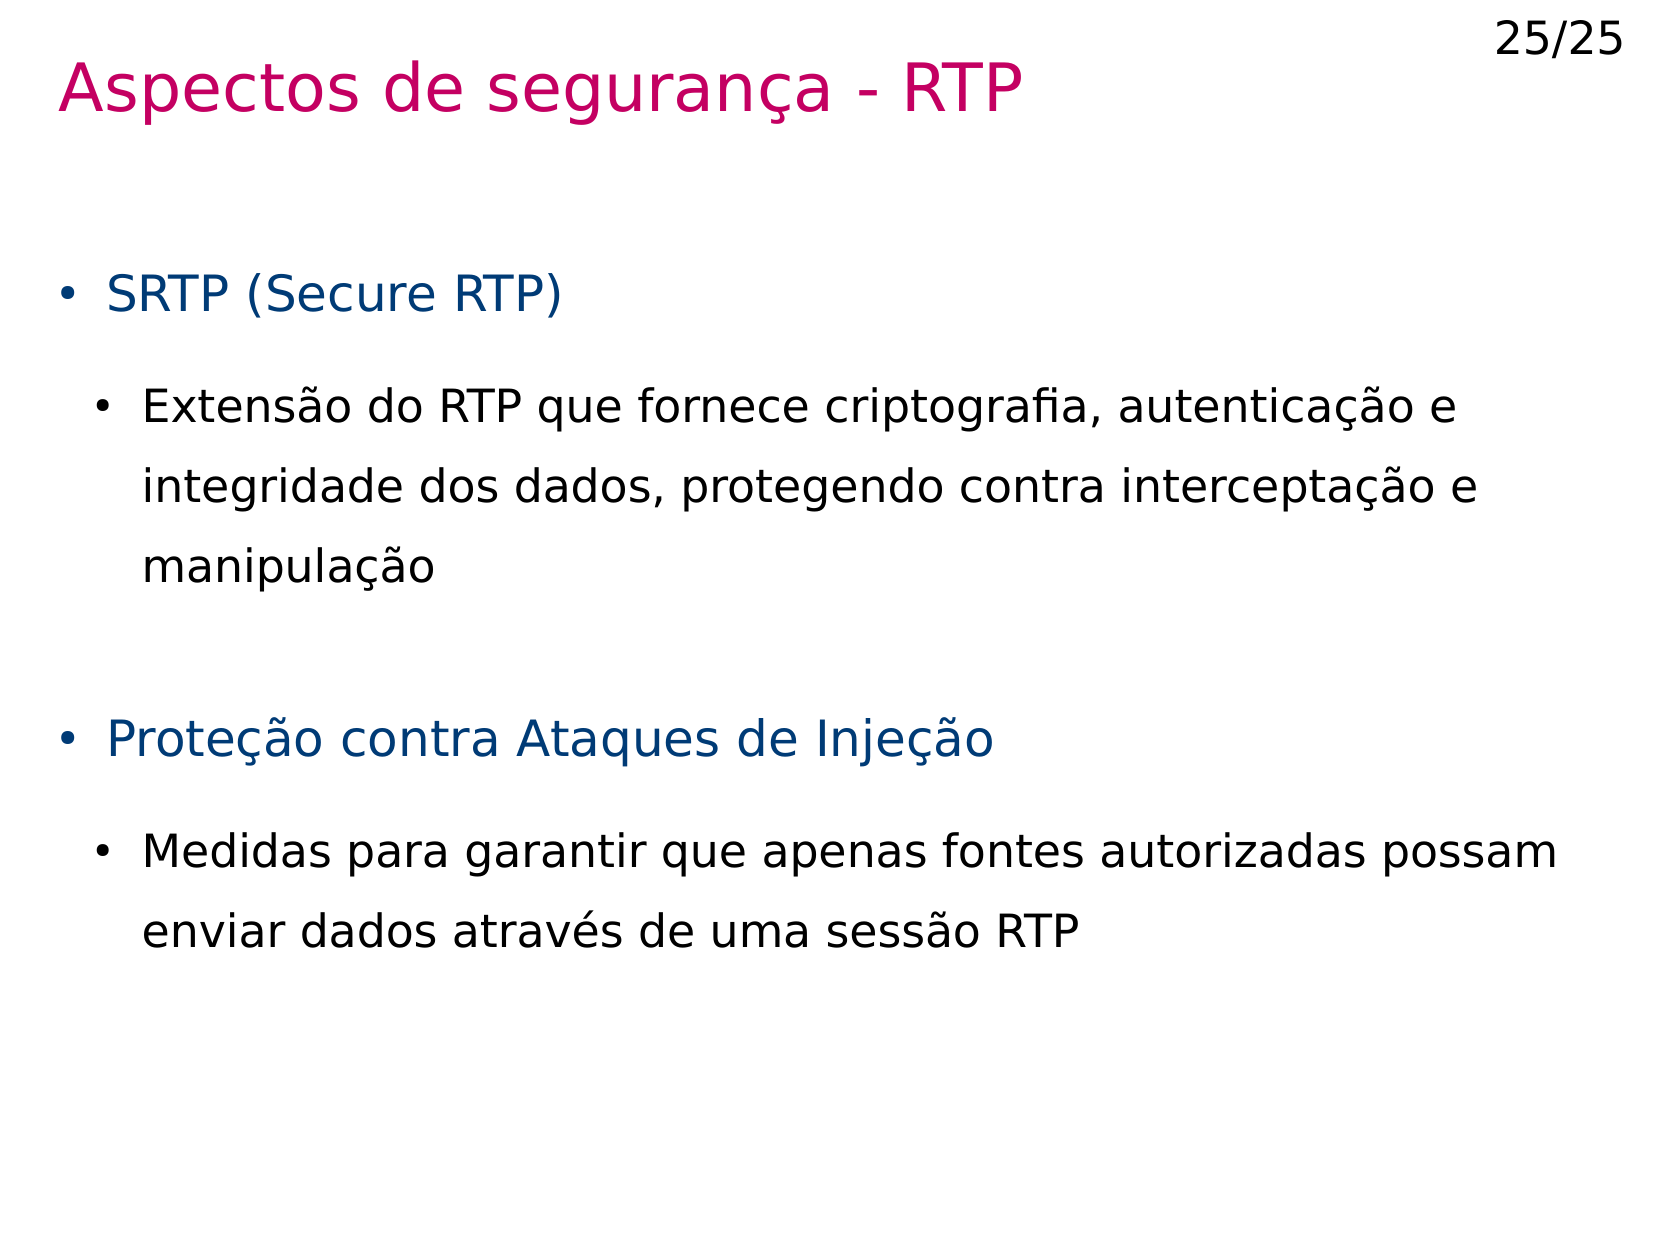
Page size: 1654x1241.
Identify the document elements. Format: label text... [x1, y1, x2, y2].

title Aspectos de segurança - RTP [59, 29, 1625, 148]
list SRTP (Secure RTP) Extensão do RTP que fornece criptografia, autenticação e integridade dos dados, protegendo contra interceptação e manipulação Proteção contra Ataques de Injeção Medidas para garantir que apenas fontes autorizadas possam enviar dados através de uma sessão RTP [59, 236, 1625, 1211]
